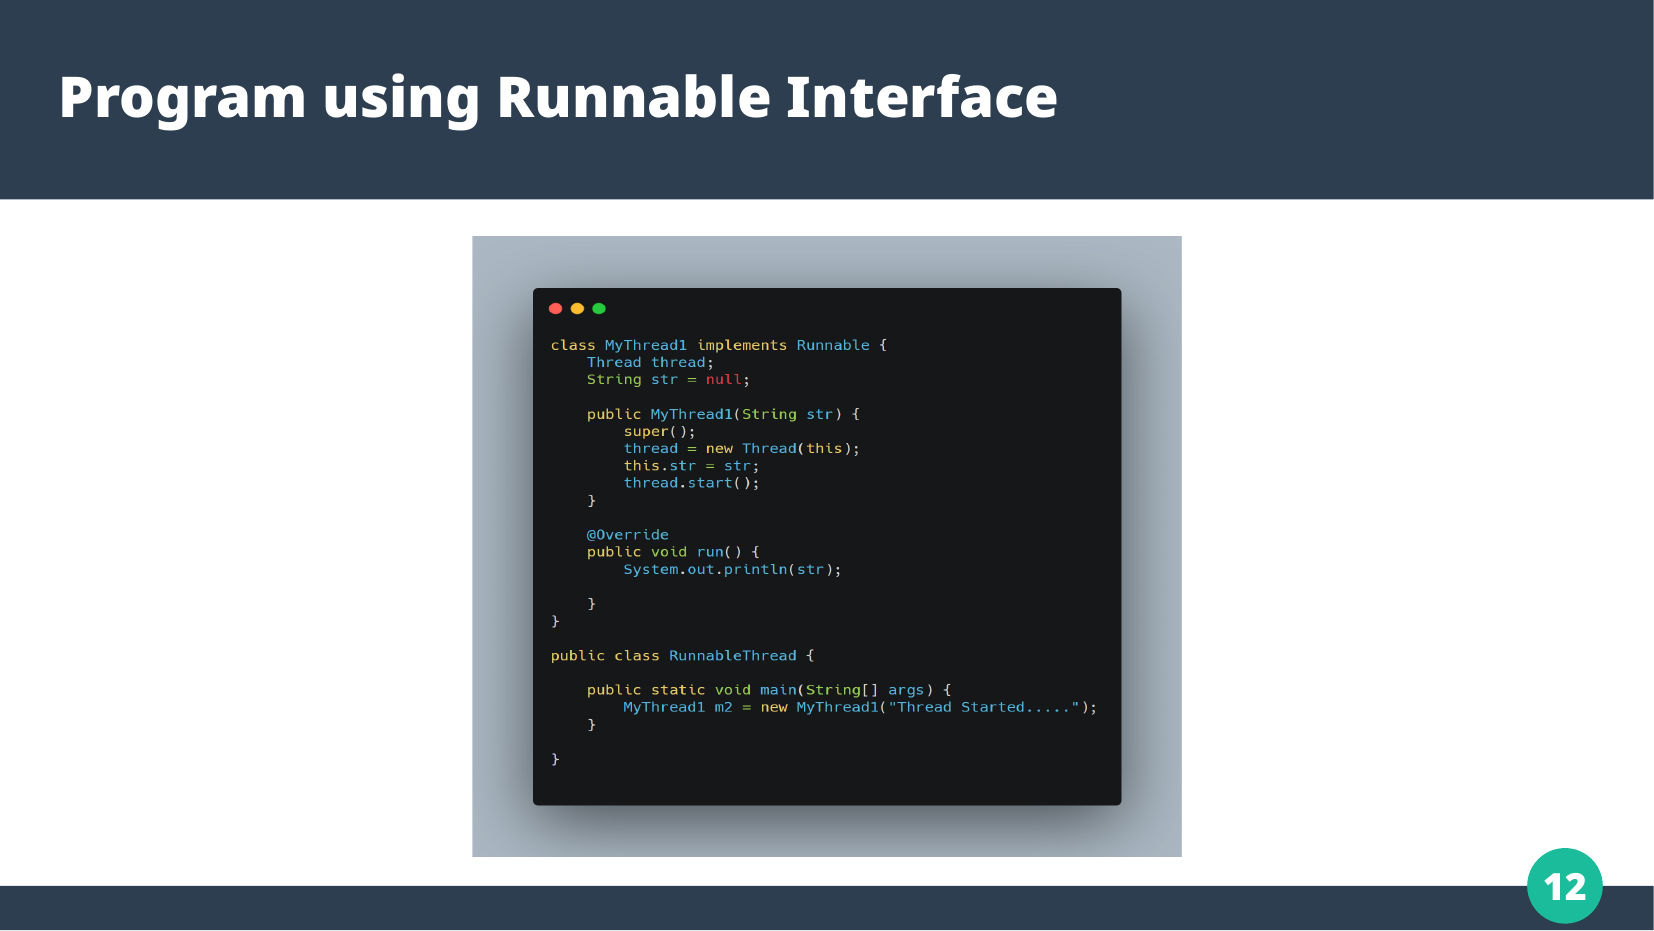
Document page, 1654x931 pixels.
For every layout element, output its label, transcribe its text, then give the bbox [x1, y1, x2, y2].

picture [472, 236, 1182, 857]
title Program using Runnable Interface [59, 37, 1595, 155]
